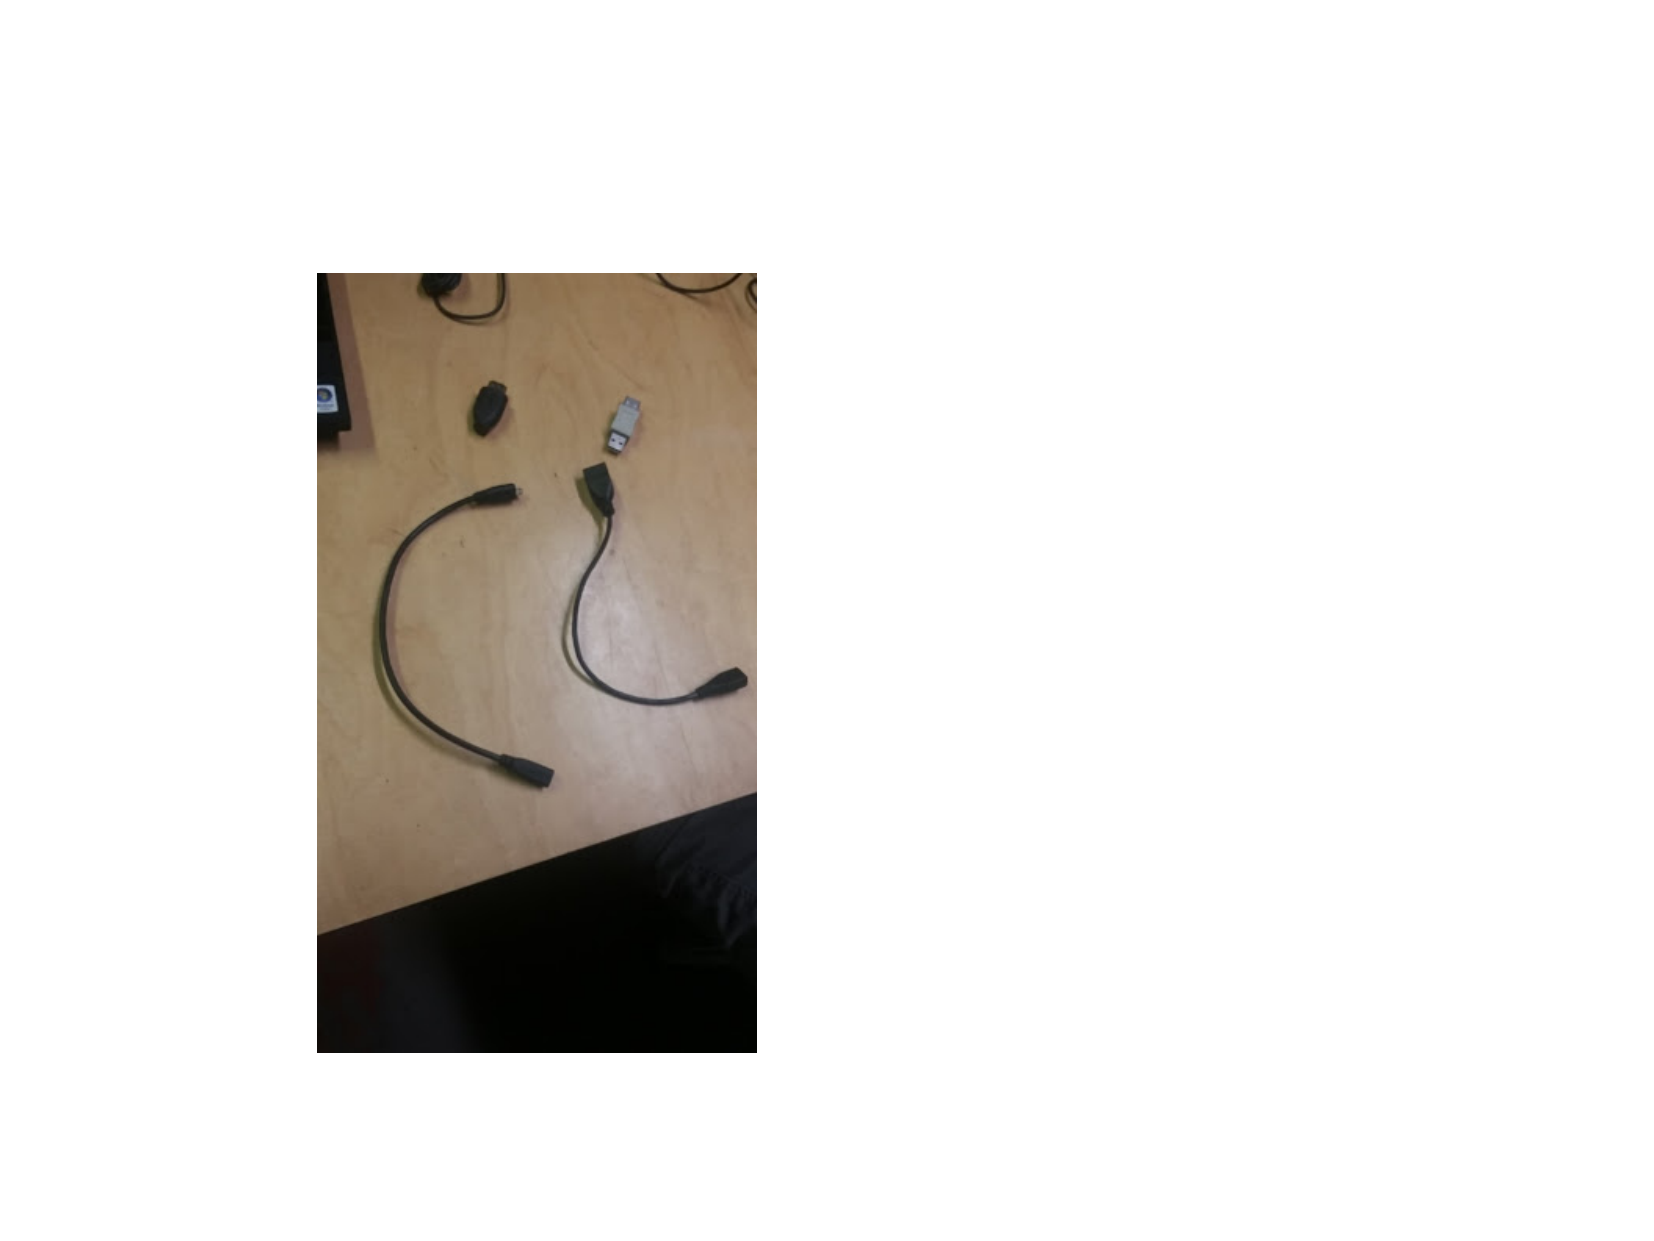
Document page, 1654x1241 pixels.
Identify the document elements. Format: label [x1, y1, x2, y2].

picture [317, 273, 757, 1053]
